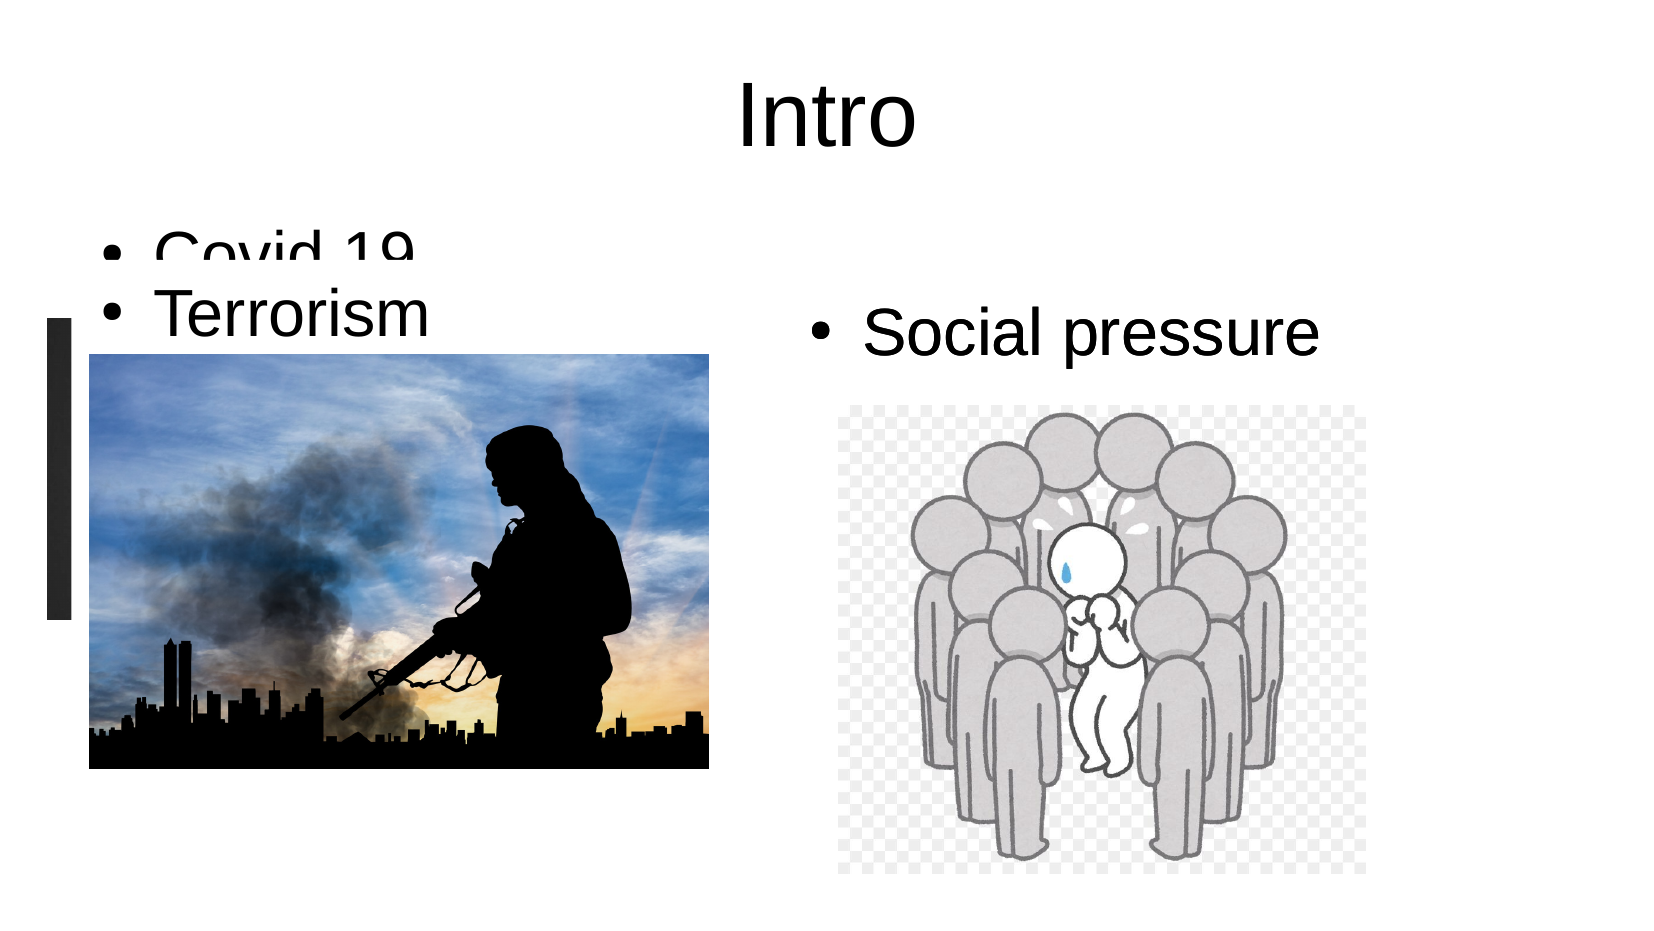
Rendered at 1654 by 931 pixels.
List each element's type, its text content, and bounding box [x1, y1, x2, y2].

list Covid 19 [82, 217, 1571, 758]
title Intro [82, 37, 1571, 193]
picture [47, 318, 71, 620]
picture [838, 835, 1366, 875]
list Social pressure [791, 295, 1501, 835]
picture [89, 354, 709, 769]
text_box [71, 259, 756, 792]
list Terrorism [82, 275, 792, 815]
